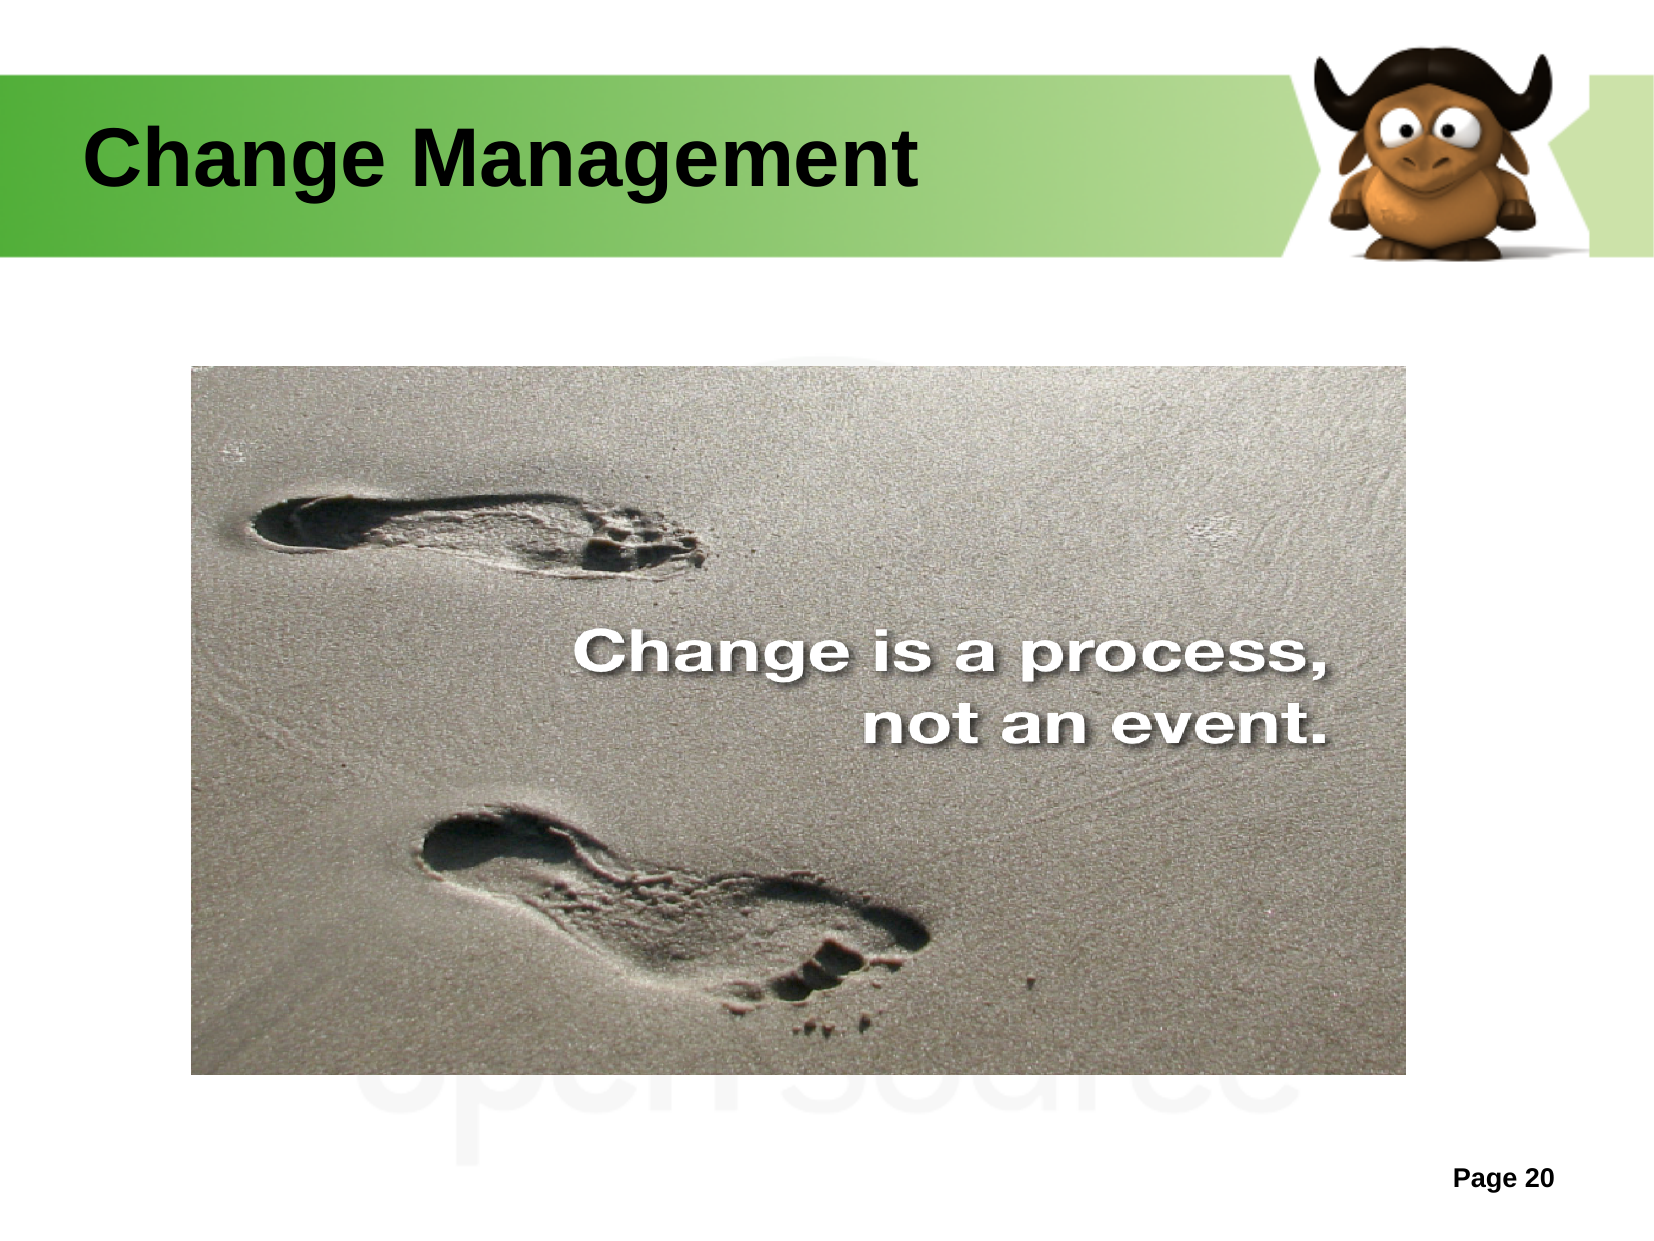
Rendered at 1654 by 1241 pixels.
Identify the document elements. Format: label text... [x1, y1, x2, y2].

title Change Management [82, 49, 1571, 257]
picture [0, 0, 1654, 1241]
